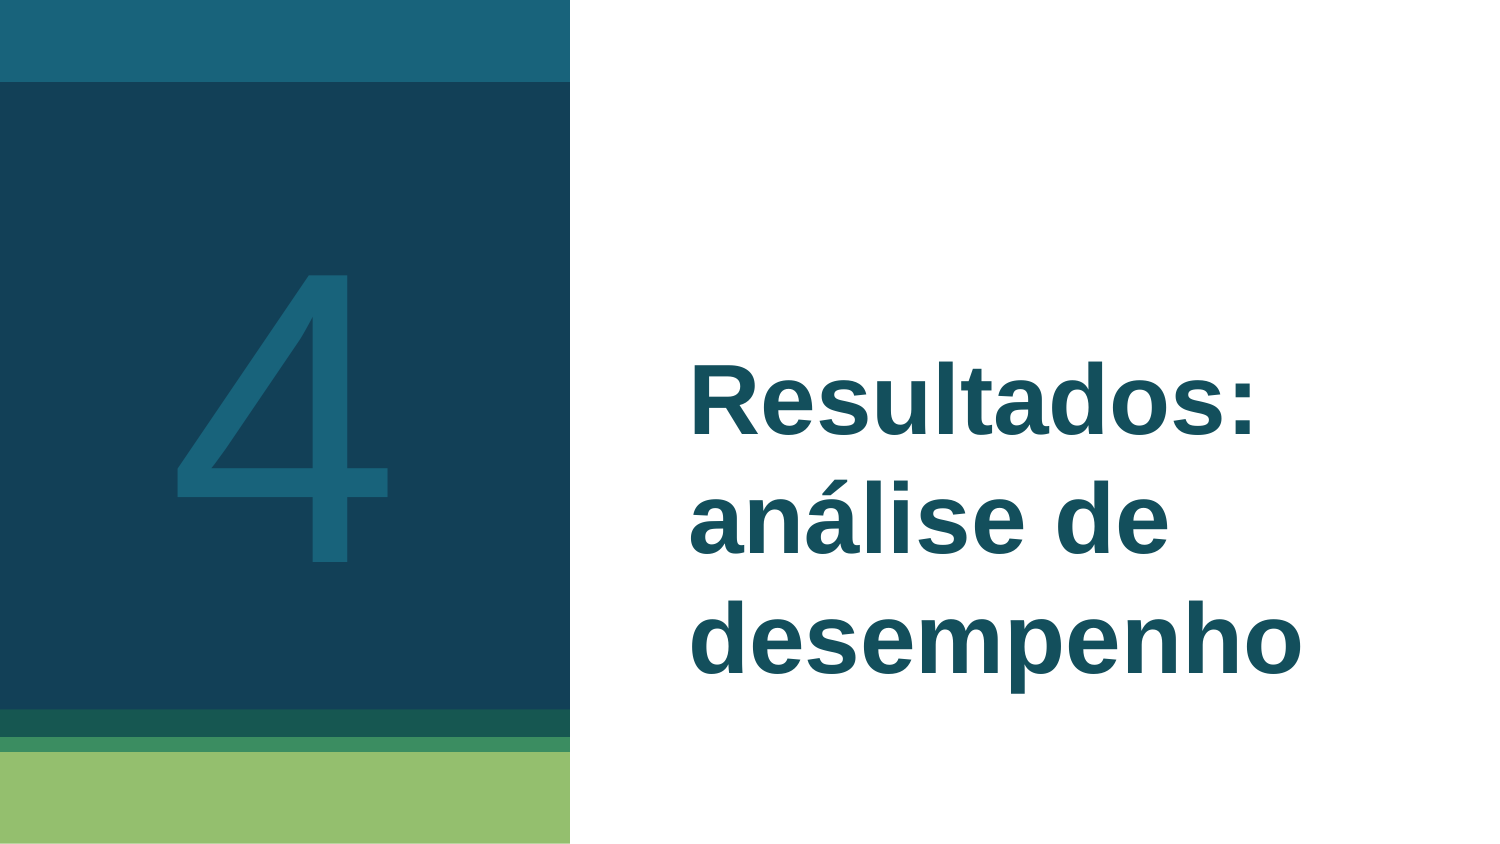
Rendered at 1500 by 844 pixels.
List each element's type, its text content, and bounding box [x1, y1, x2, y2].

text_box 4 [0, 82, 570, 709]
text_box Resultados: análise de desempenho [673, 82, 1413, 709]
